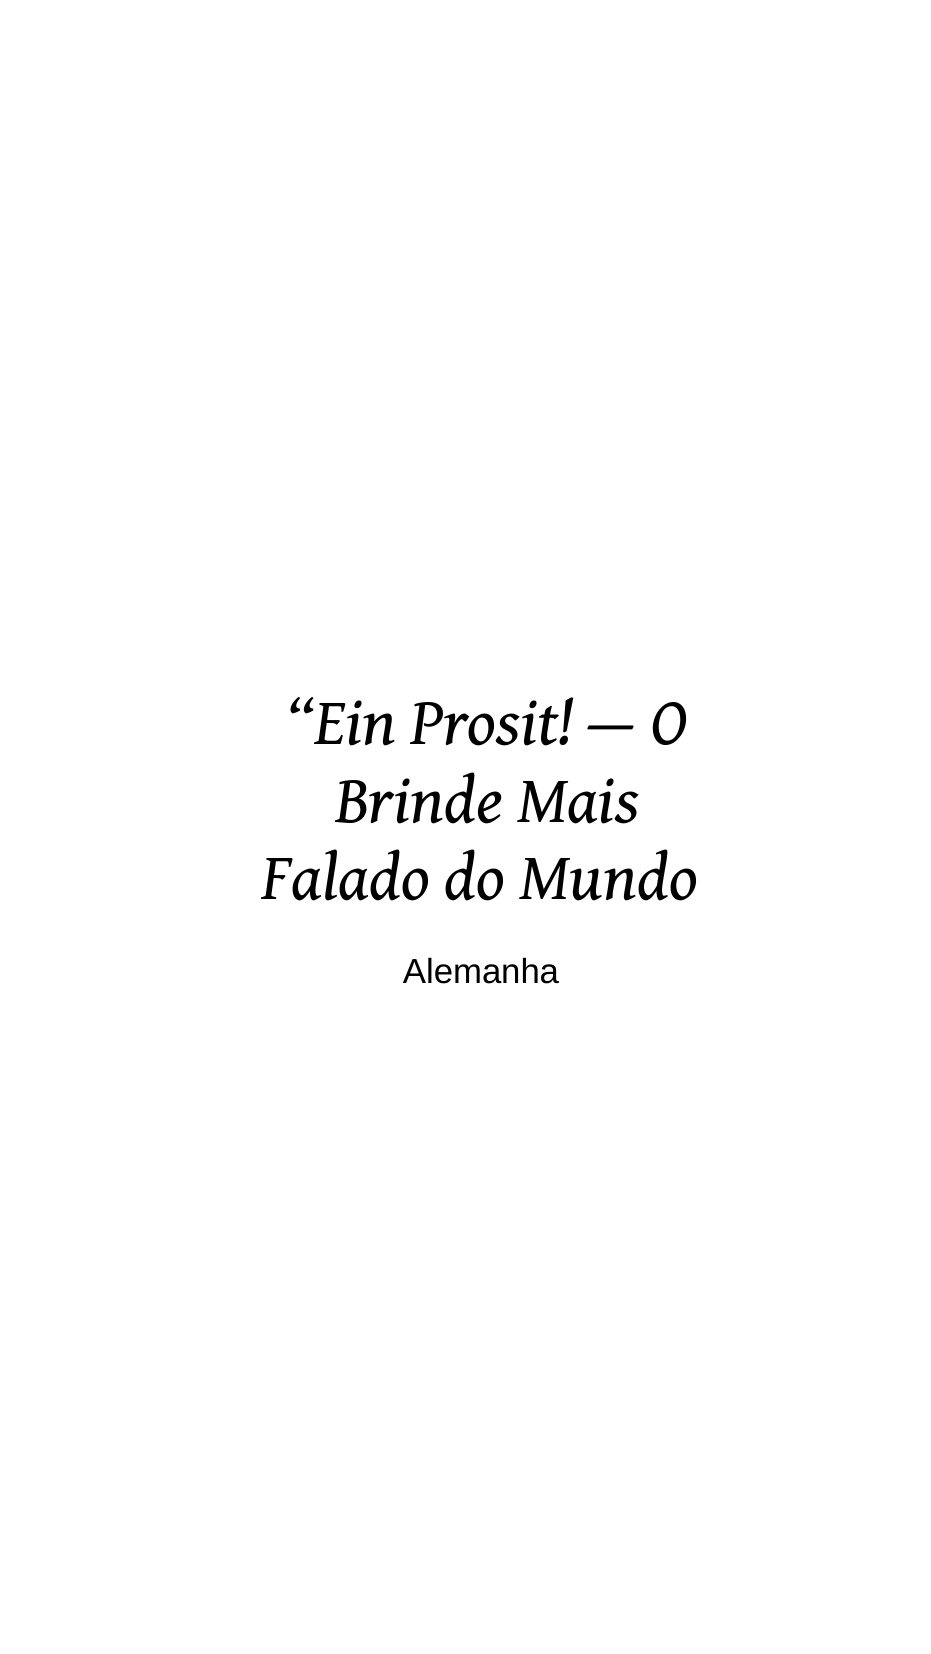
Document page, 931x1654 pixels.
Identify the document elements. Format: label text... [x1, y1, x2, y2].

text_box “Ein Prosit! — O Brinde Mais Falado do Mundo [236, 679, 739, 926]
text_box Alemanha [388, 944, 591, 1152]
